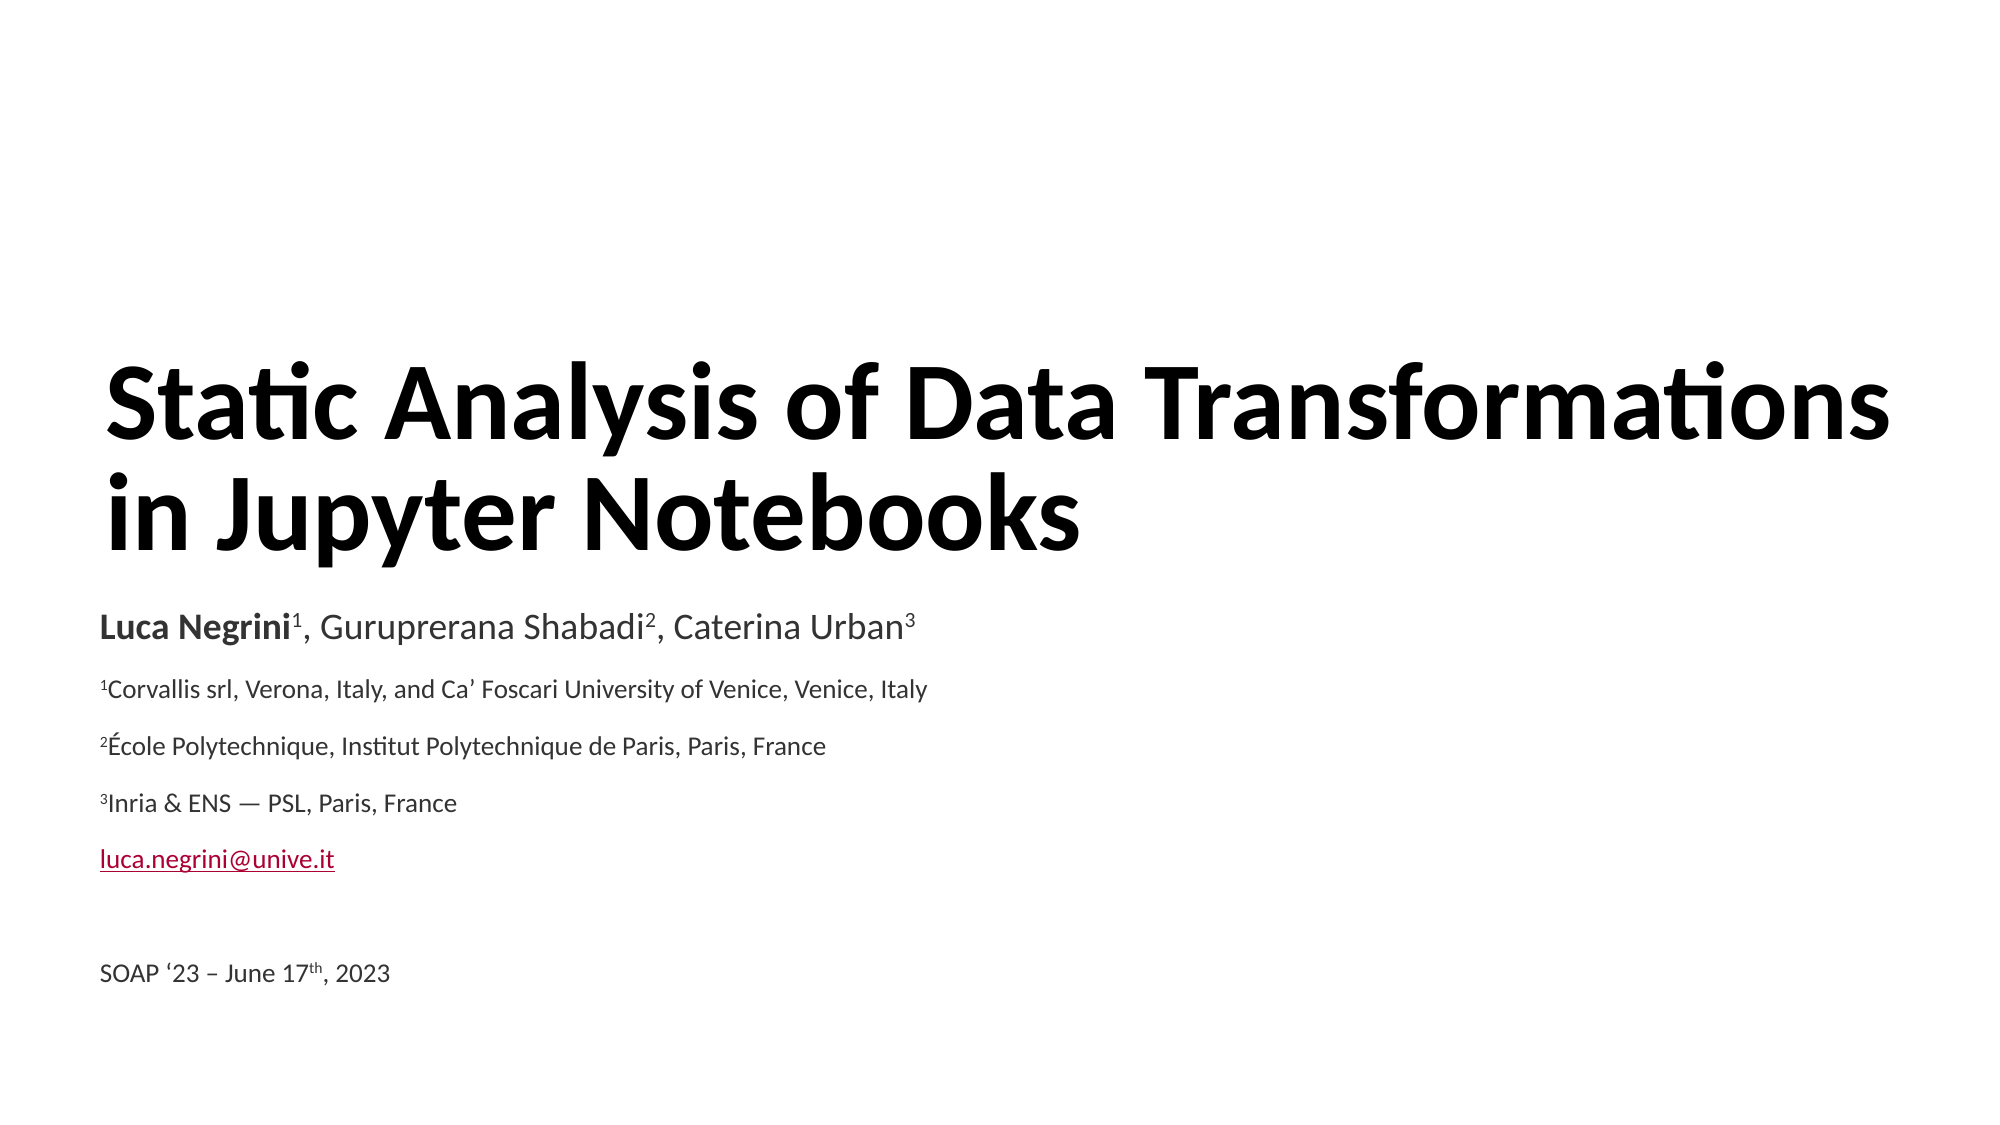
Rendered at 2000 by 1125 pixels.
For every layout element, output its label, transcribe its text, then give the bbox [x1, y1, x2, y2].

subtitle Luca Negrini1, Guruprerana Shabadi2, Caterina Urban3 1Corvallis srl, Verona, Italy, and Ca’ Foscari University of Venice, Venice, Italy 2École Polytechnique, Institut Polytechnique de Paris, Paris, France 3Inria & ENS — PSL, Paris, France luca.negrini@unive.it SOAP ‘23 – June 17th, 2023 [99, 610, 1900, 1000]
title Static Analysis of Data Transformations in Jupyter Notebooks [105, 169, 1905, 579]
